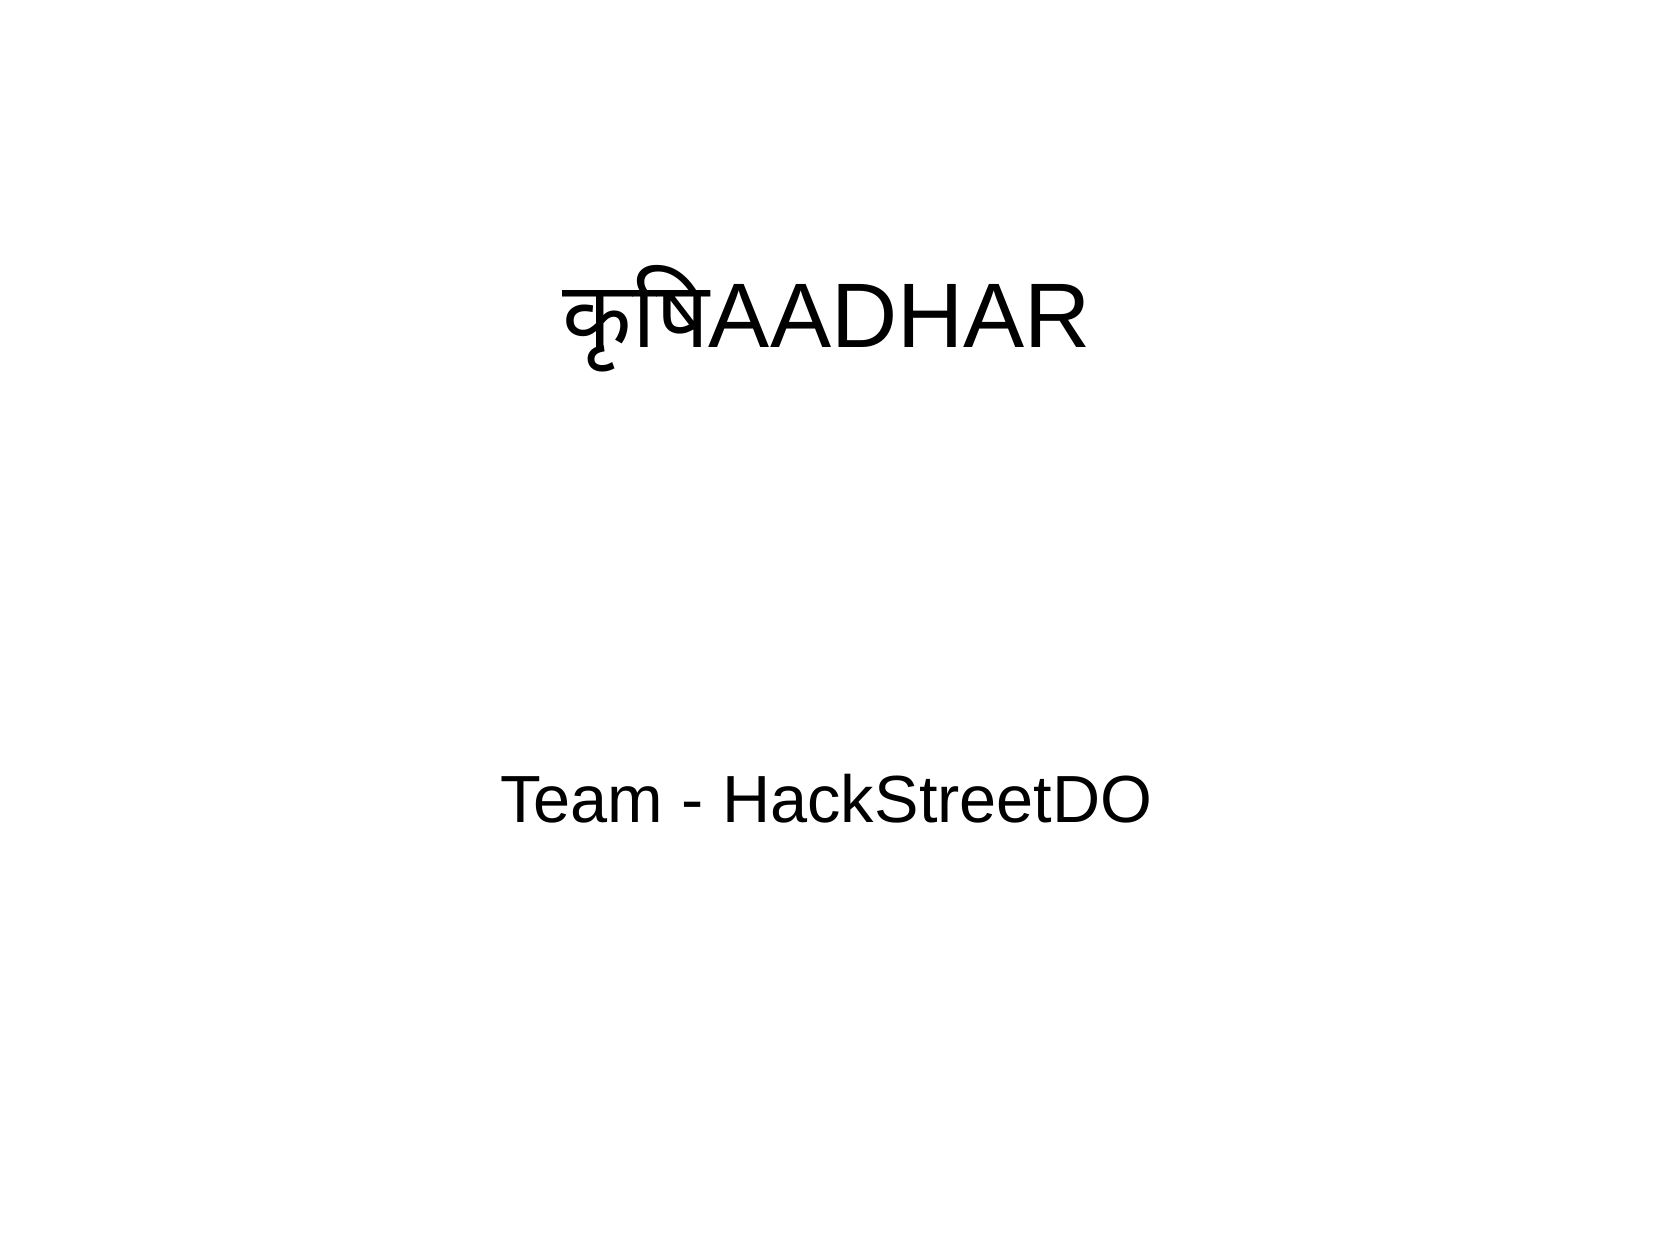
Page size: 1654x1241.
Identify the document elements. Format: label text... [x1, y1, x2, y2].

subtitle Team - HackStreetDO [82, 290, 1571, 1010]
title कृषिAADHAR [70, 212, 1559, 438]
